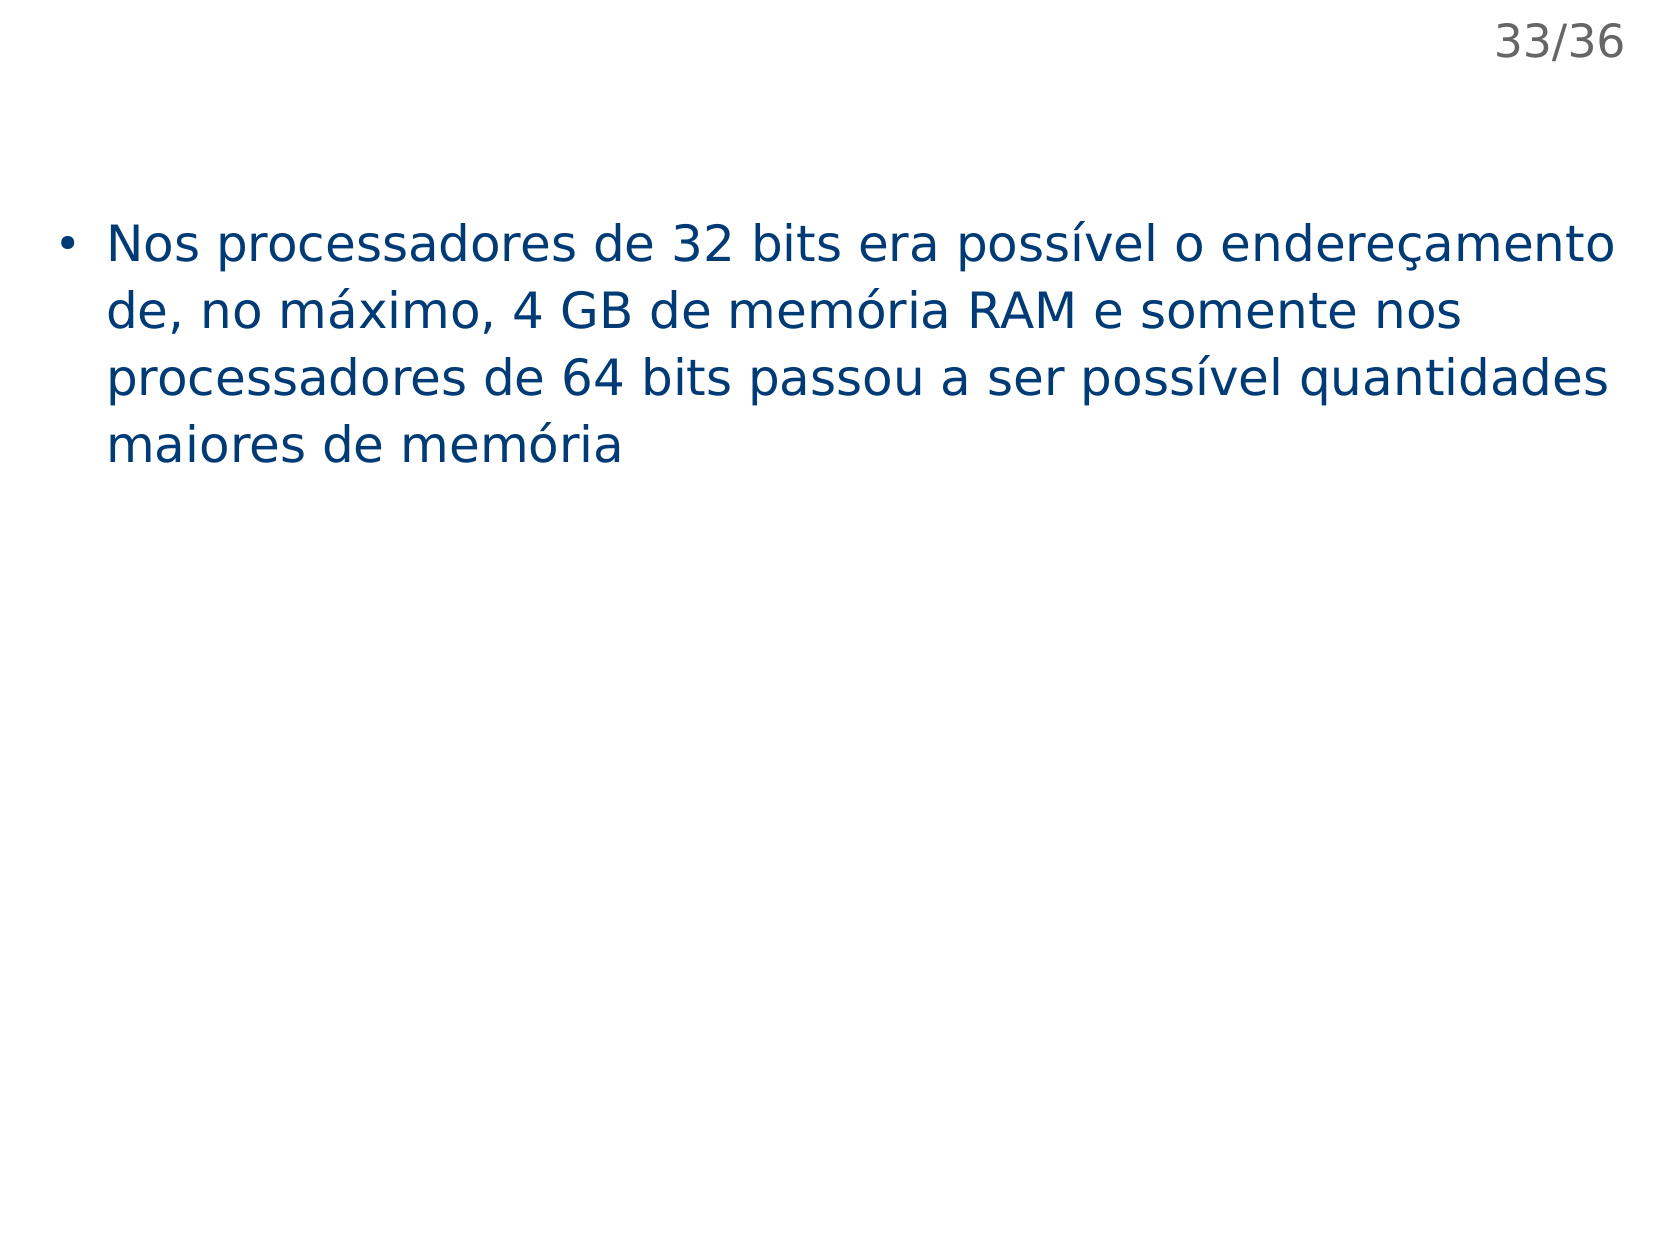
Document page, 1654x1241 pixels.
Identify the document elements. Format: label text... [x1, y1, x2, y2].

list Nos processadores de 32 bits era possível o endereçamento de, no máximo, 4 GB de memória RAM e somente nos processadores de 64 bits passou a ser possível quantidades maiores de memória [59, 206, 1625, 1211]
